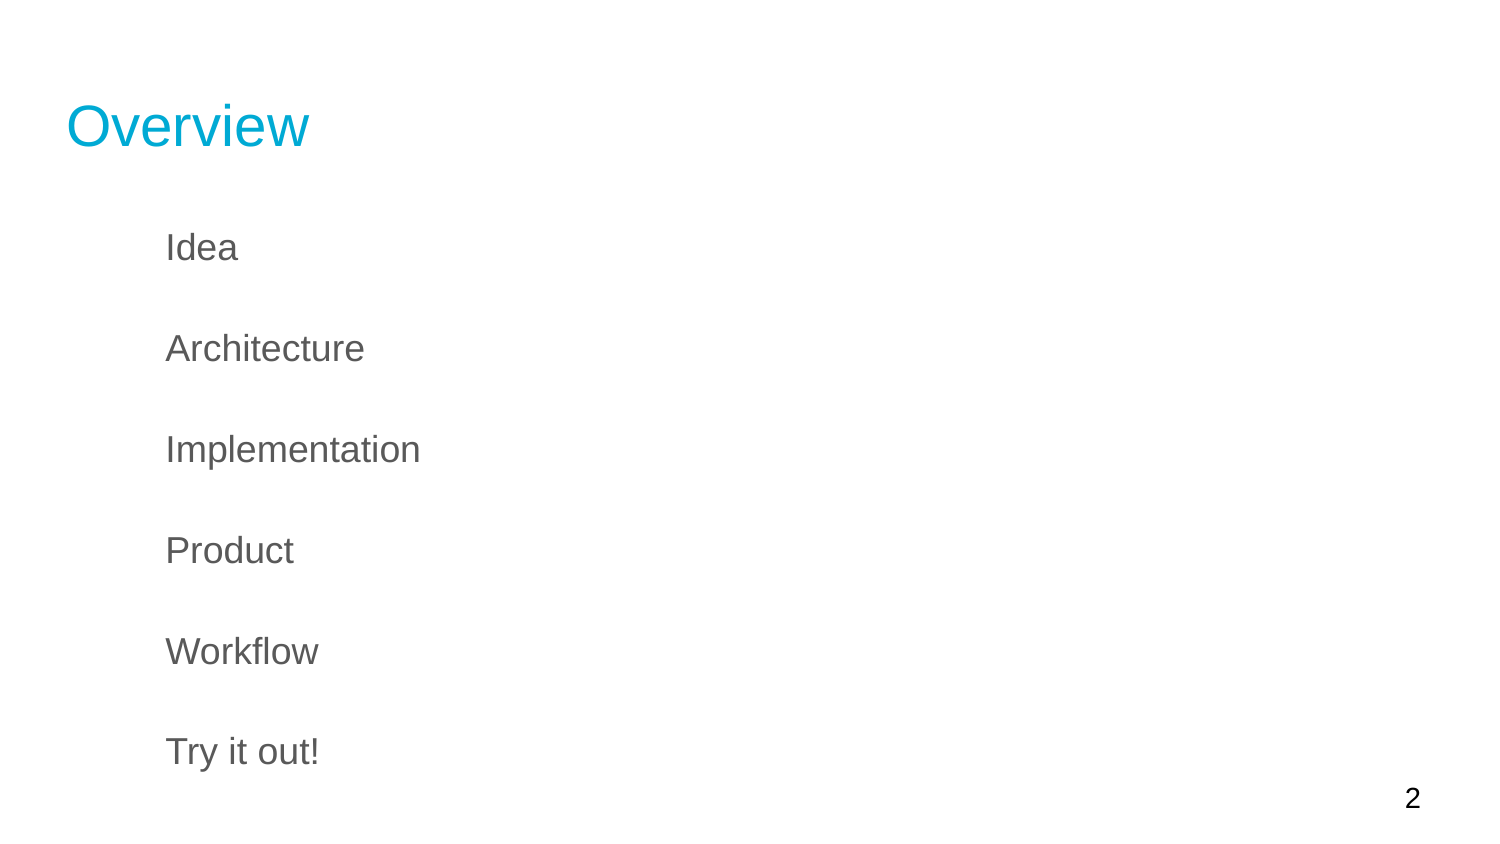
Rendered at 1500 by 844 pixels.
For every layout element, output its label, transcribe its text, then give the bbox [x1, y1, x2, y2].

list Idea Architecture Implementation Product Workflow Try it out! [112, 185, 1388, 747]
slide_number <číslo> [1389, 764, 1480, 830]
title Overview [51, 72, 1449, 167]
